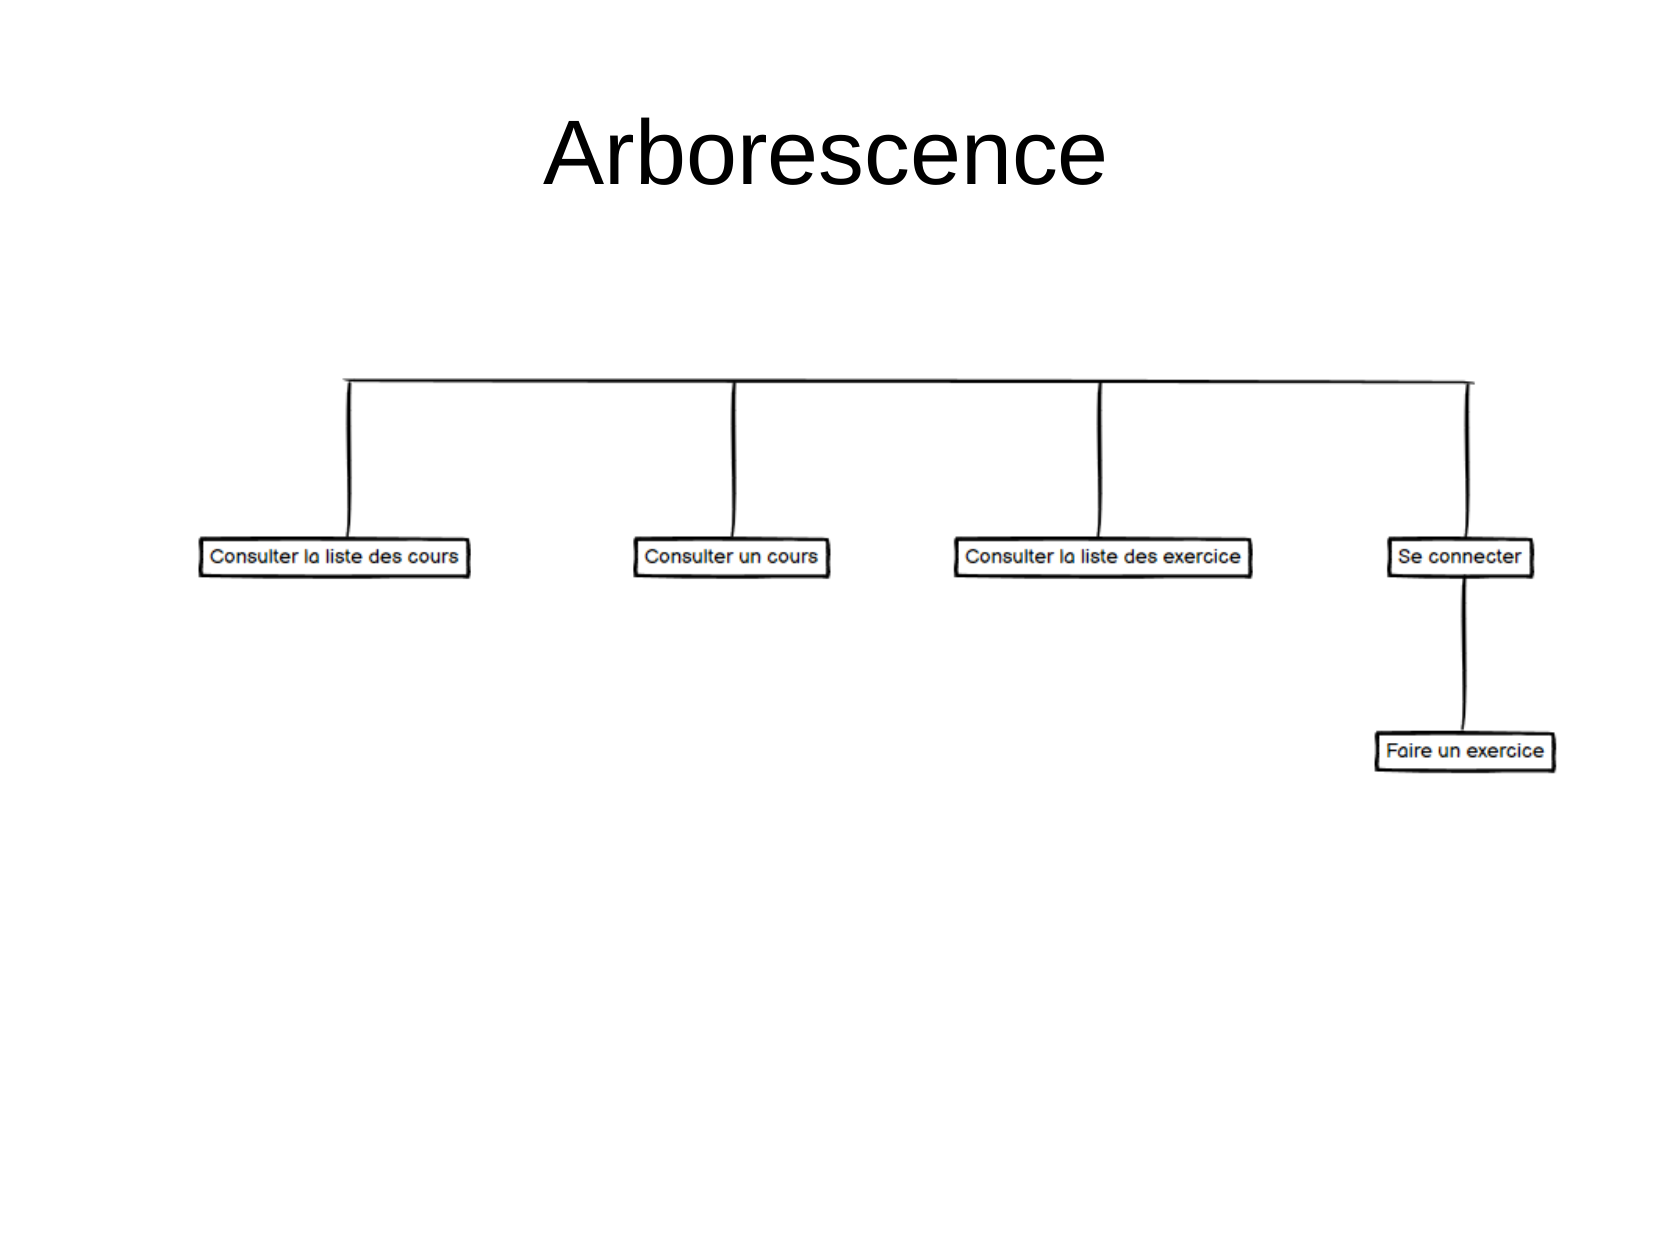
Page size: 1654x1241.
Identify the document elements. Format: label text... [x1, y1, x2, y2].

title Arborescence [82, 49, 1571, 257]
picture [141, 330, 1572, 800]
